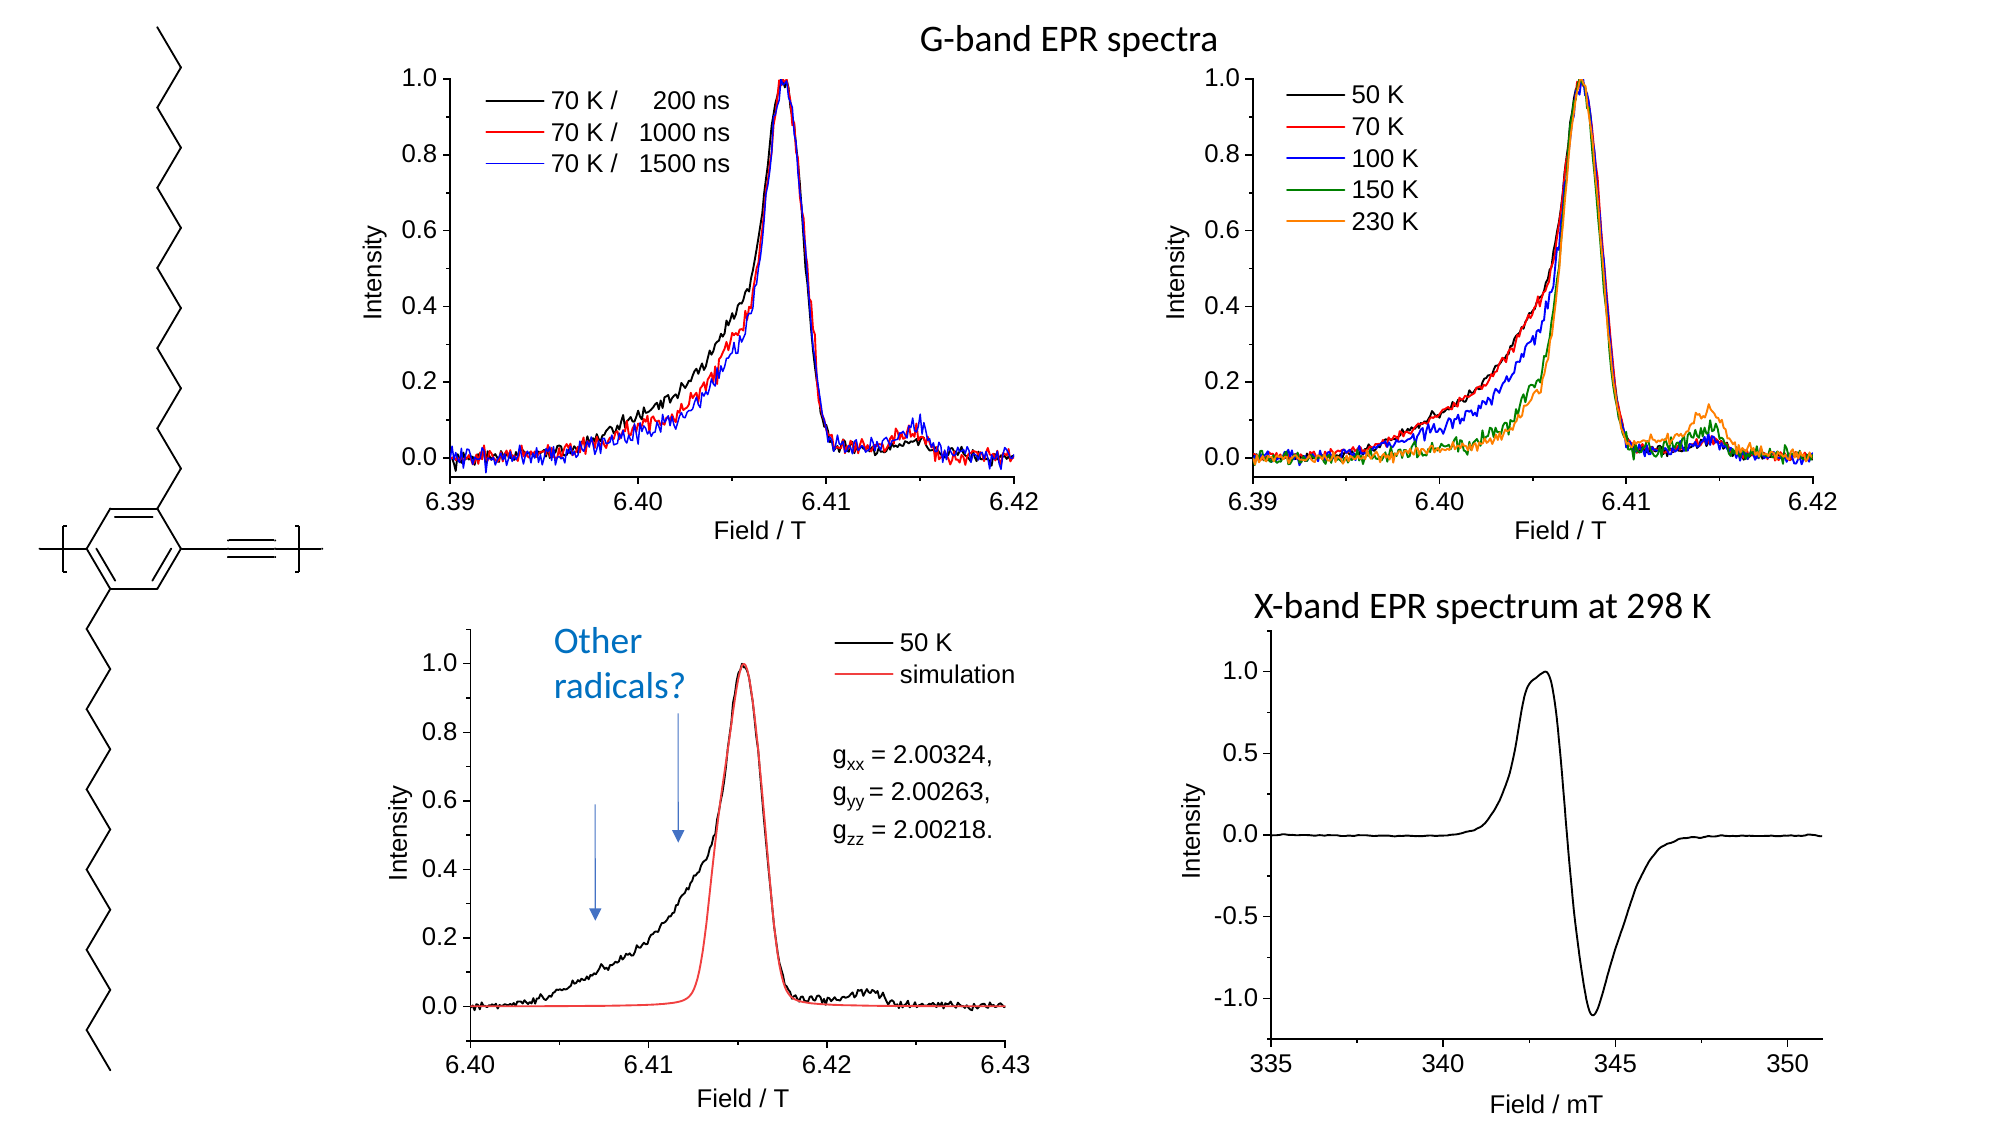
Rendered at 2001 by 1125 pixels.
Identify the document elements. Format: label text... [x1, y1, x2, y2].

chart [1180, 626, 1825, 1119]
text_box X-band EPR spectrum at 298 K [1239, 573, 1727, 634]
chart [360, 67, 1039, 544]
text_box Other radicals? [538, 608, 761, 714]
text_box G-band EPR spectra [905, 6, 1234, 67]
chart [1163, 67, 1842, 544]
chart [33, 20, 331, 1105]
chart [387, 625, 1032, 1118]
